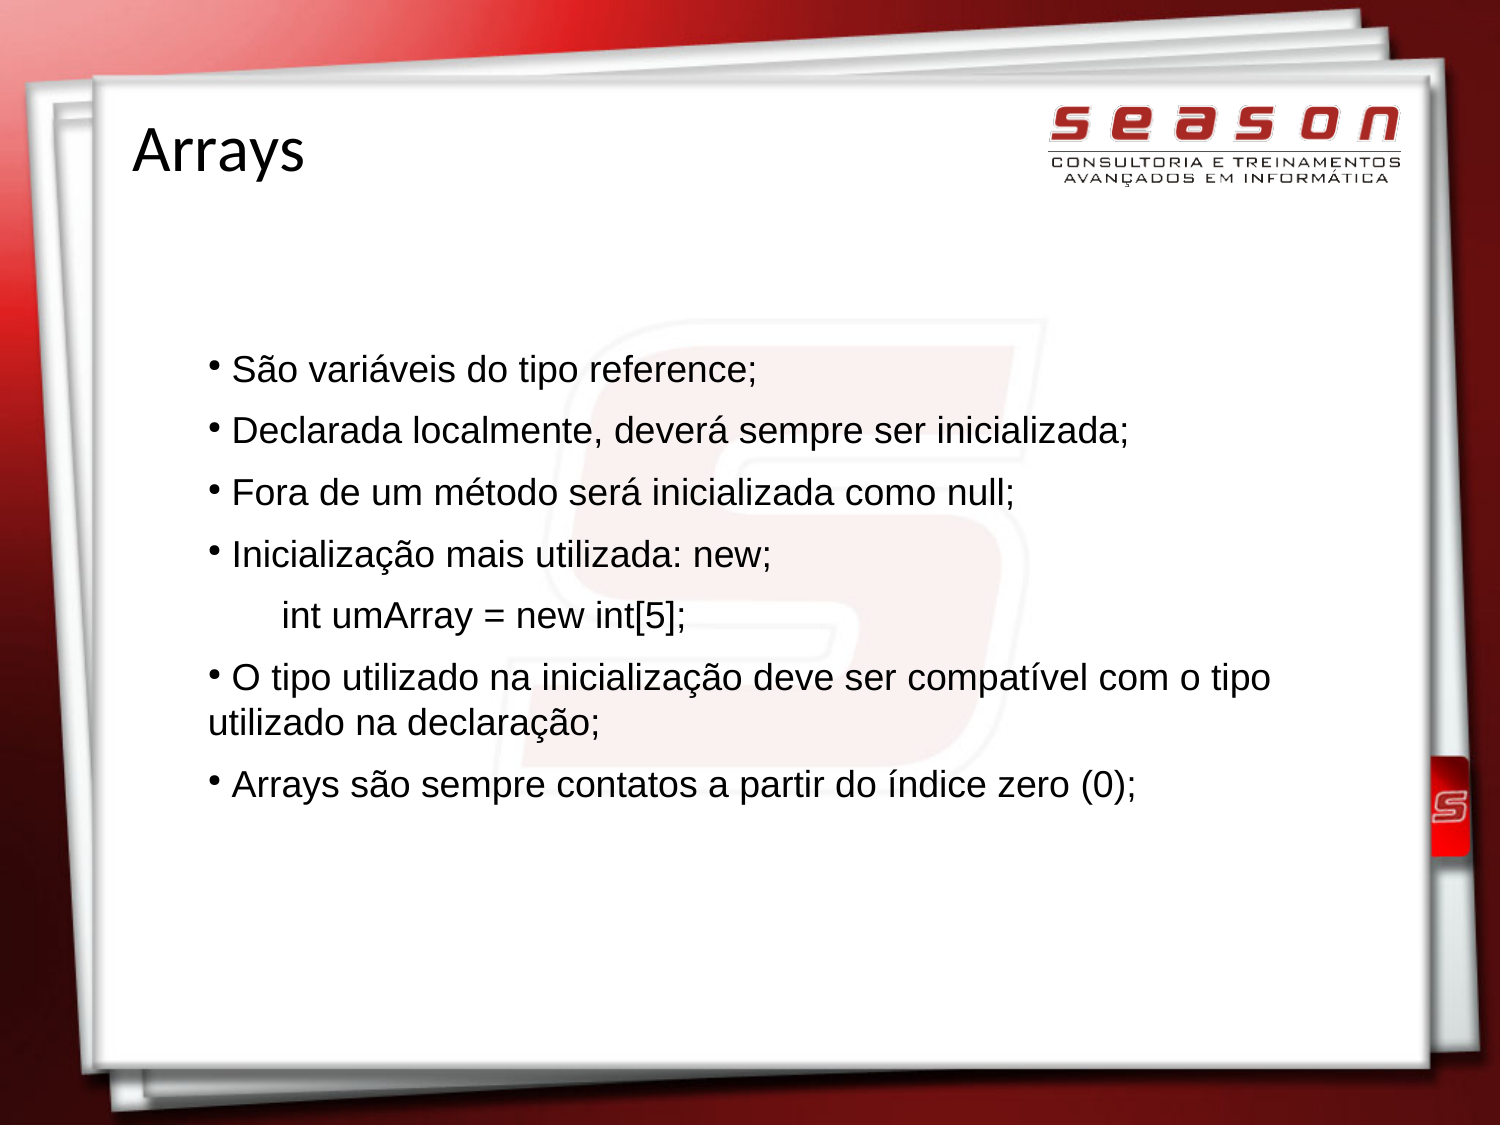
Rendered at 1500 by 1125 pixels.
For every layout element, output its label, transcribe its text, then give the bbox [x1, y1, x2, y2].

picture [0, 0, 1500, 1125]
text_box São variáveis do tipo reference; Declarada localmente, deverá sempre ser inicializada; Fora de um método será inicializada como null; Inicialização mais utilizada: new; int umArray = new int[5]; O tipo utilizado na inicialização deve ser compatível com o tipo utilizado na declaração; Arrays são sempre contatos a partir do índice zero (0); [207, 344, 1328, 805]
title Arrays [118, 33, 1394, 257]
